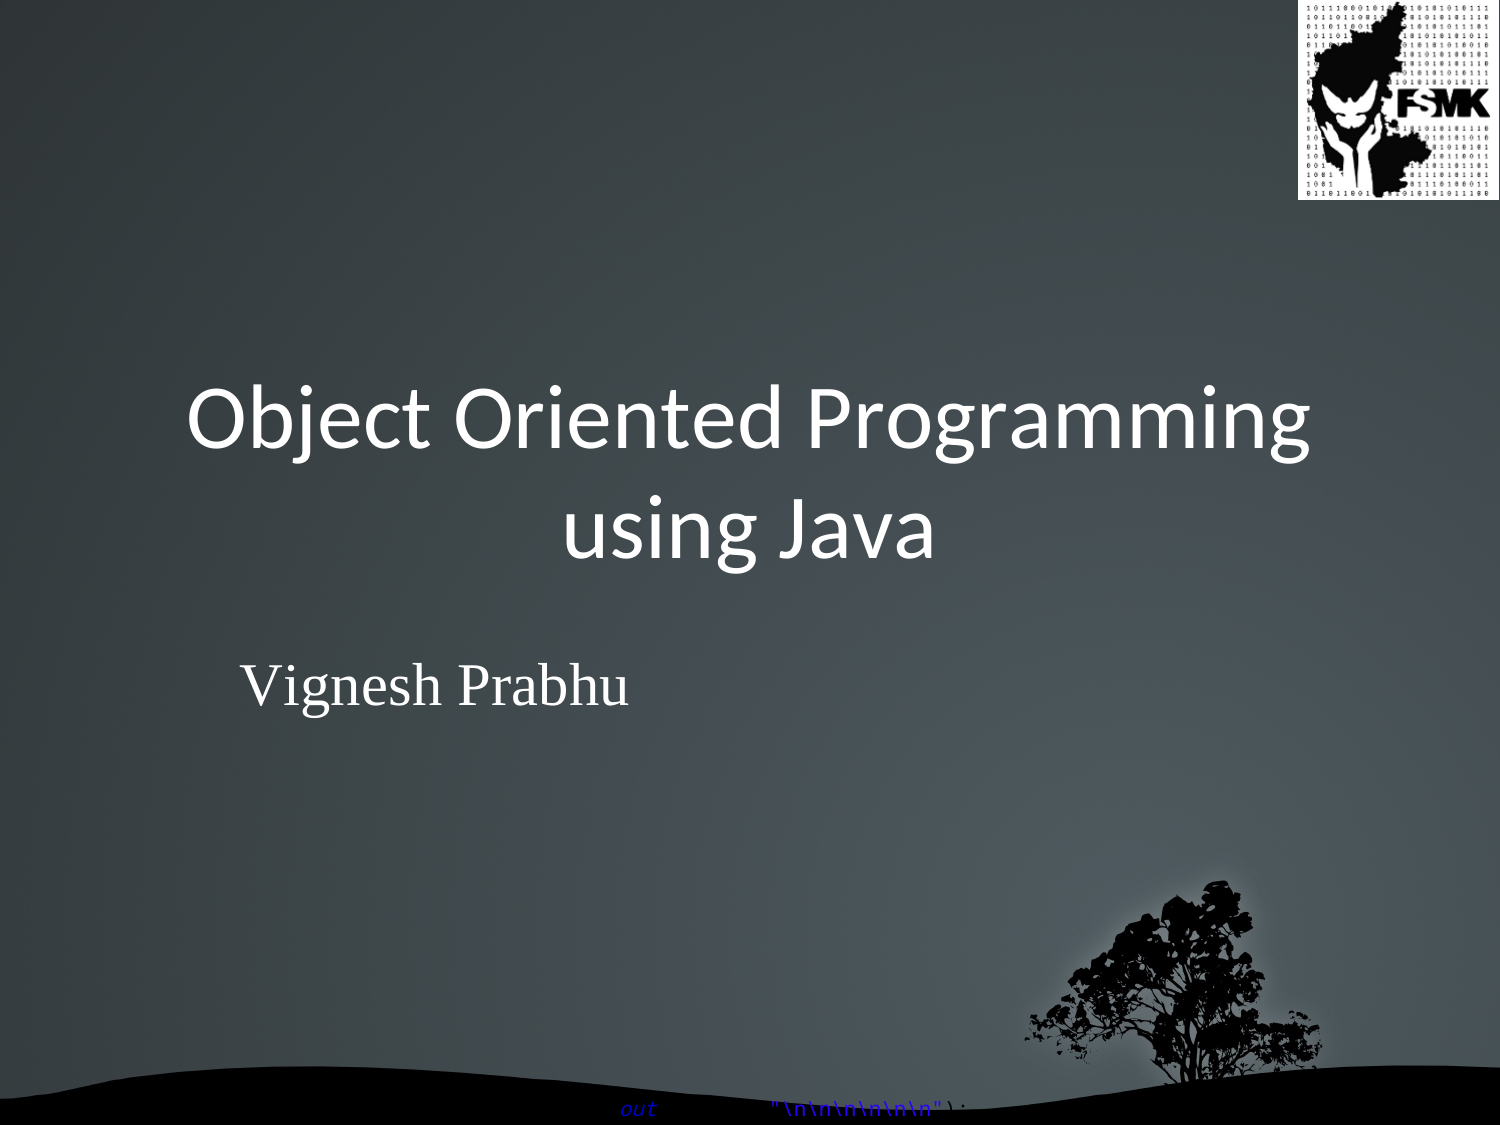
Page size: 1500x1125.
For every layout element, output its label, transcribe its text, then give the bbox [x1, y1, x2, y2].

picture [0, 0, 1500, 1125]
list Vignesh Prabhu [225, 637, 1275, 925]
text_box System.out.println("\n\n\n\n\n\n"); [516, 1086, 984, 1125]
title Object Oriented Programming using Java [112, 349, 1388, 591]
